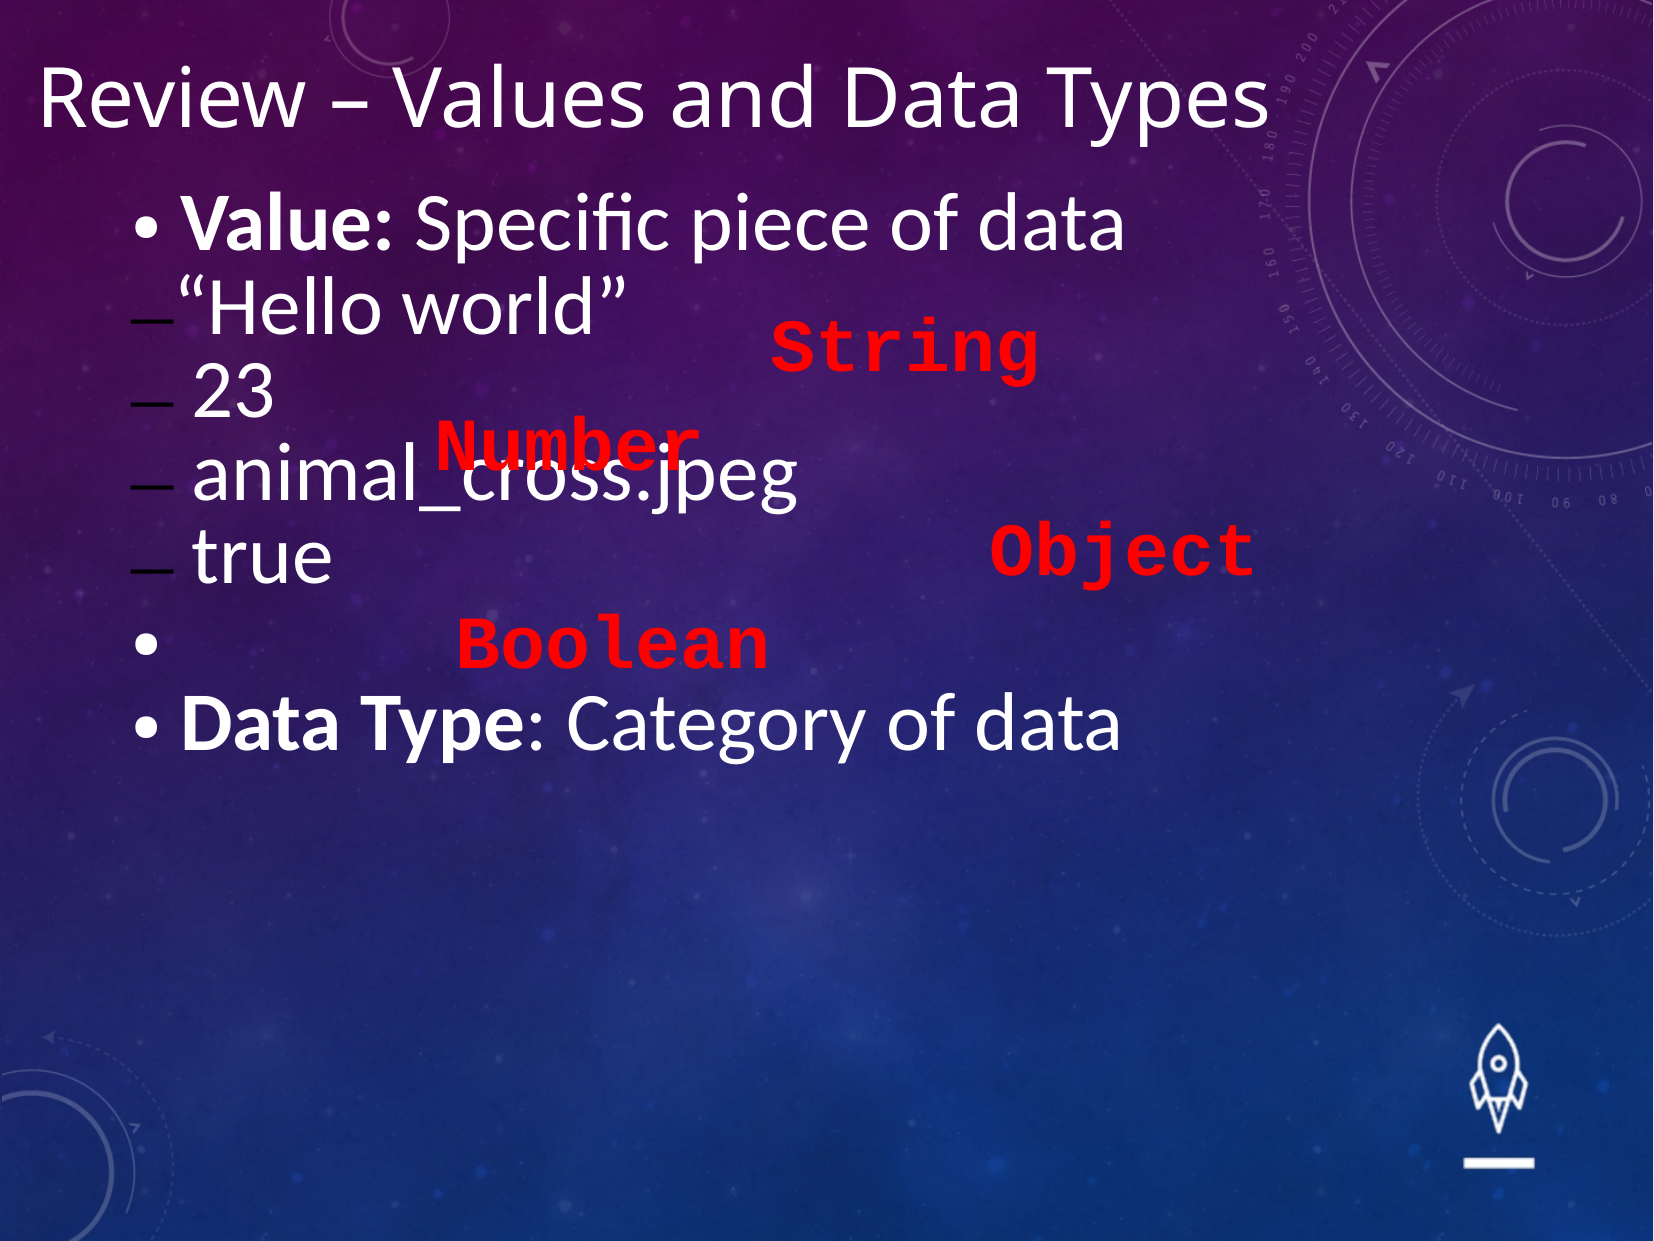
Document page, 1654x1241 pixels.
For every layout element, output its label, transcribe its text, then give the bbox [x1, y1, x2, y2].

text_box Review – Values and Data Types [19, 17, 1599, 174]
text_box Value: Specific piece of data “Hello world” 23 animal_cross.jpeg true Data Type: Category of data [114, 180, 1654, 1133]
text_box Object [975, 505, 1306, 616]
picture [1379, 975, 1620, 1216]
text_box String [755, 301, 1086, 412]
text_box Boolean [440, 598, 826, 721]
text_box Number [420, 400, 751, 511]
